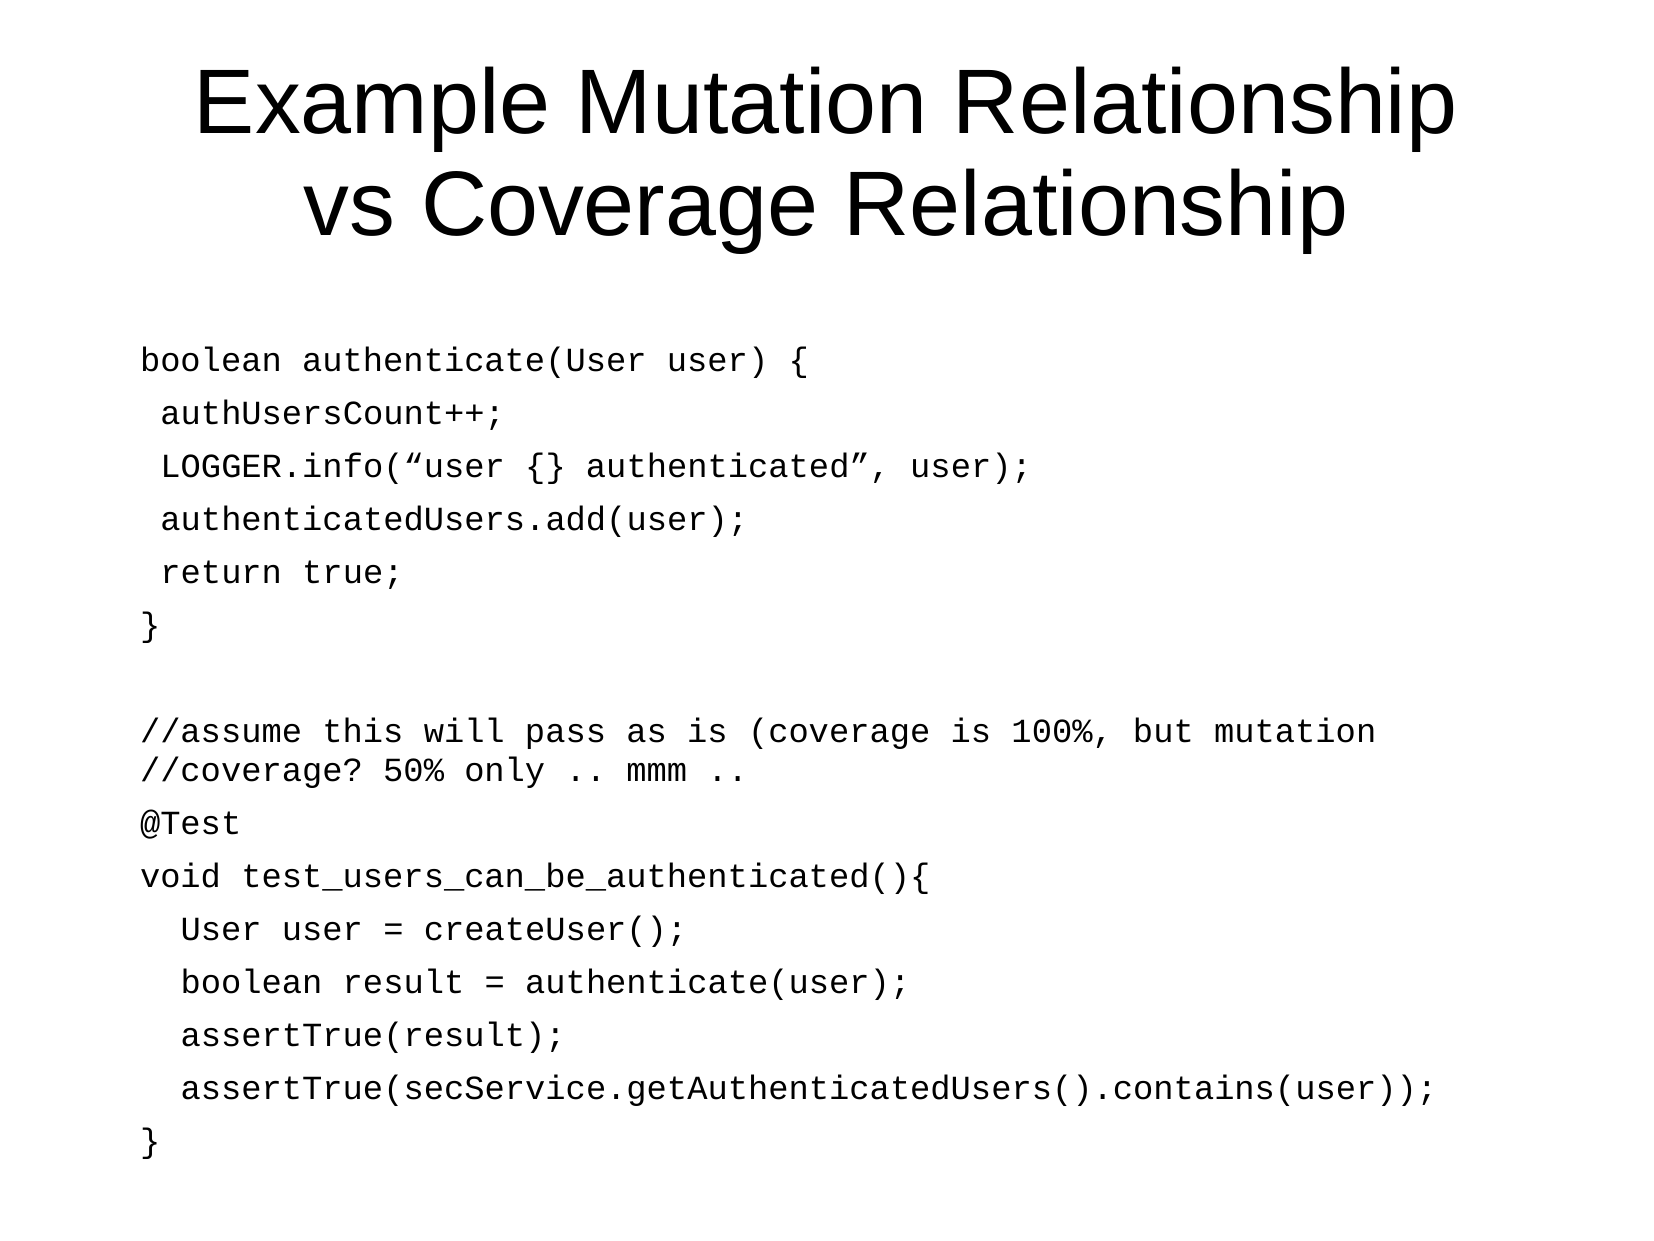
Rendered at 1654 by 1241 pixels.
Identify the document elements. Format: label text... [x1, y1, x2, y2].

title Example Mutation Relationship vs Coverage Relationship [82, 49, 1571, 257]
list boolean authenticate(User user) { authUsersCount++; LOGGER.info(“user {} authenticated”, user); authenticatedUsers.add(user); return true; } //assume this will pass as is (coverage is 100%, but mutation //coverage? 50% only .. mmm .. @Test void test_users_can_be_authenticated(){ User user = createUser(); boolean result = authenticate(user); assertTrue(result); assertTrue(secService.getAuthenticatedUsers().contains(user)); } [82, 290, 1571, 1171]
